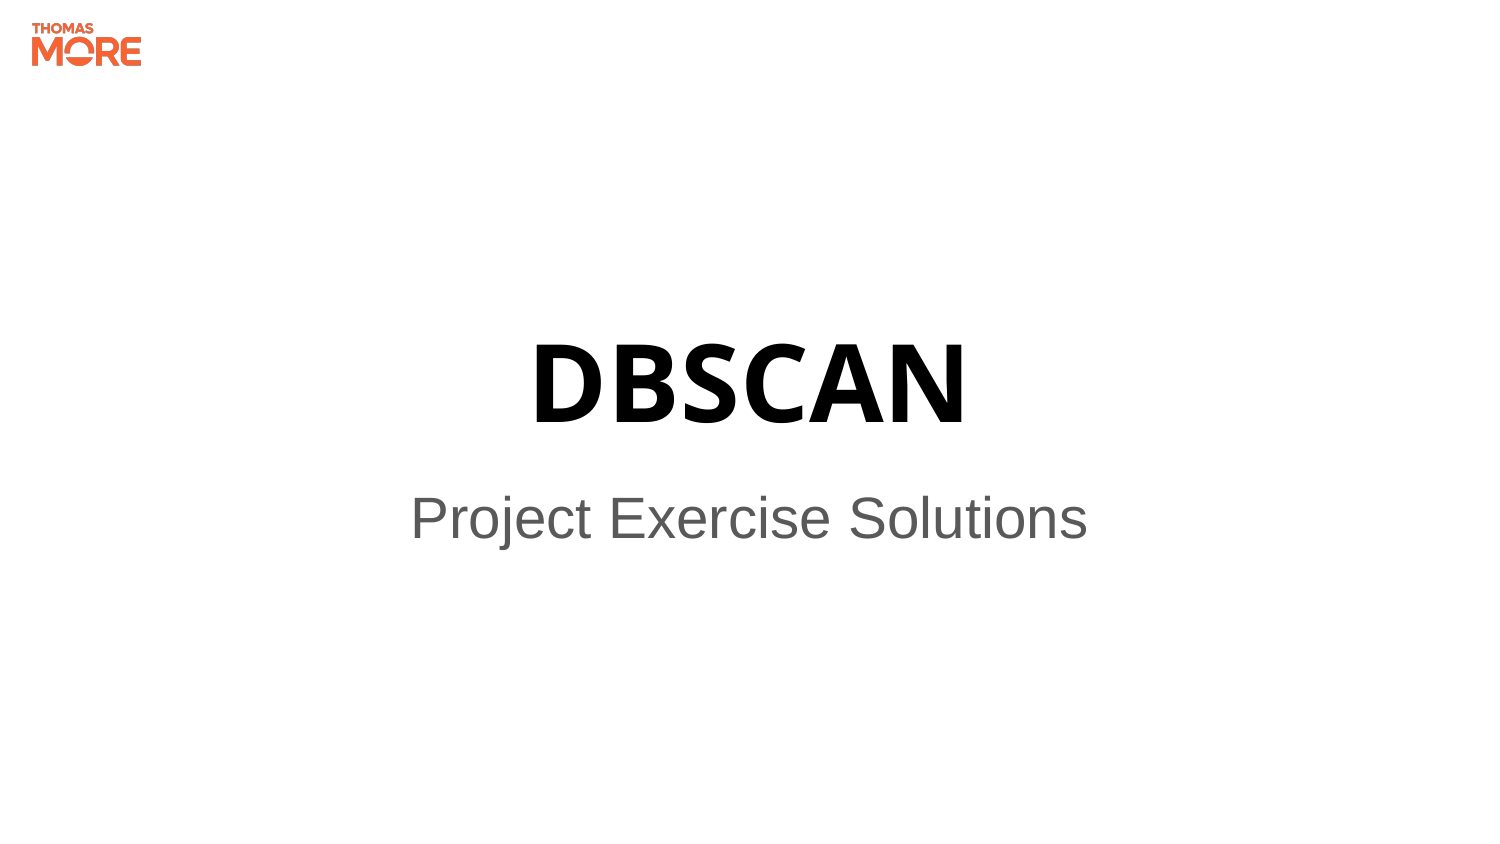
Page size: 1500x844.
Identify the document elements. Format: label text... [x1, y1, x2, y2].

subtitle Project Exercise Solutions [51, 464, 1449, 595]
picture [22, 13, 151, 76]
title DBSCAN [51, 122, 1449, 459]
